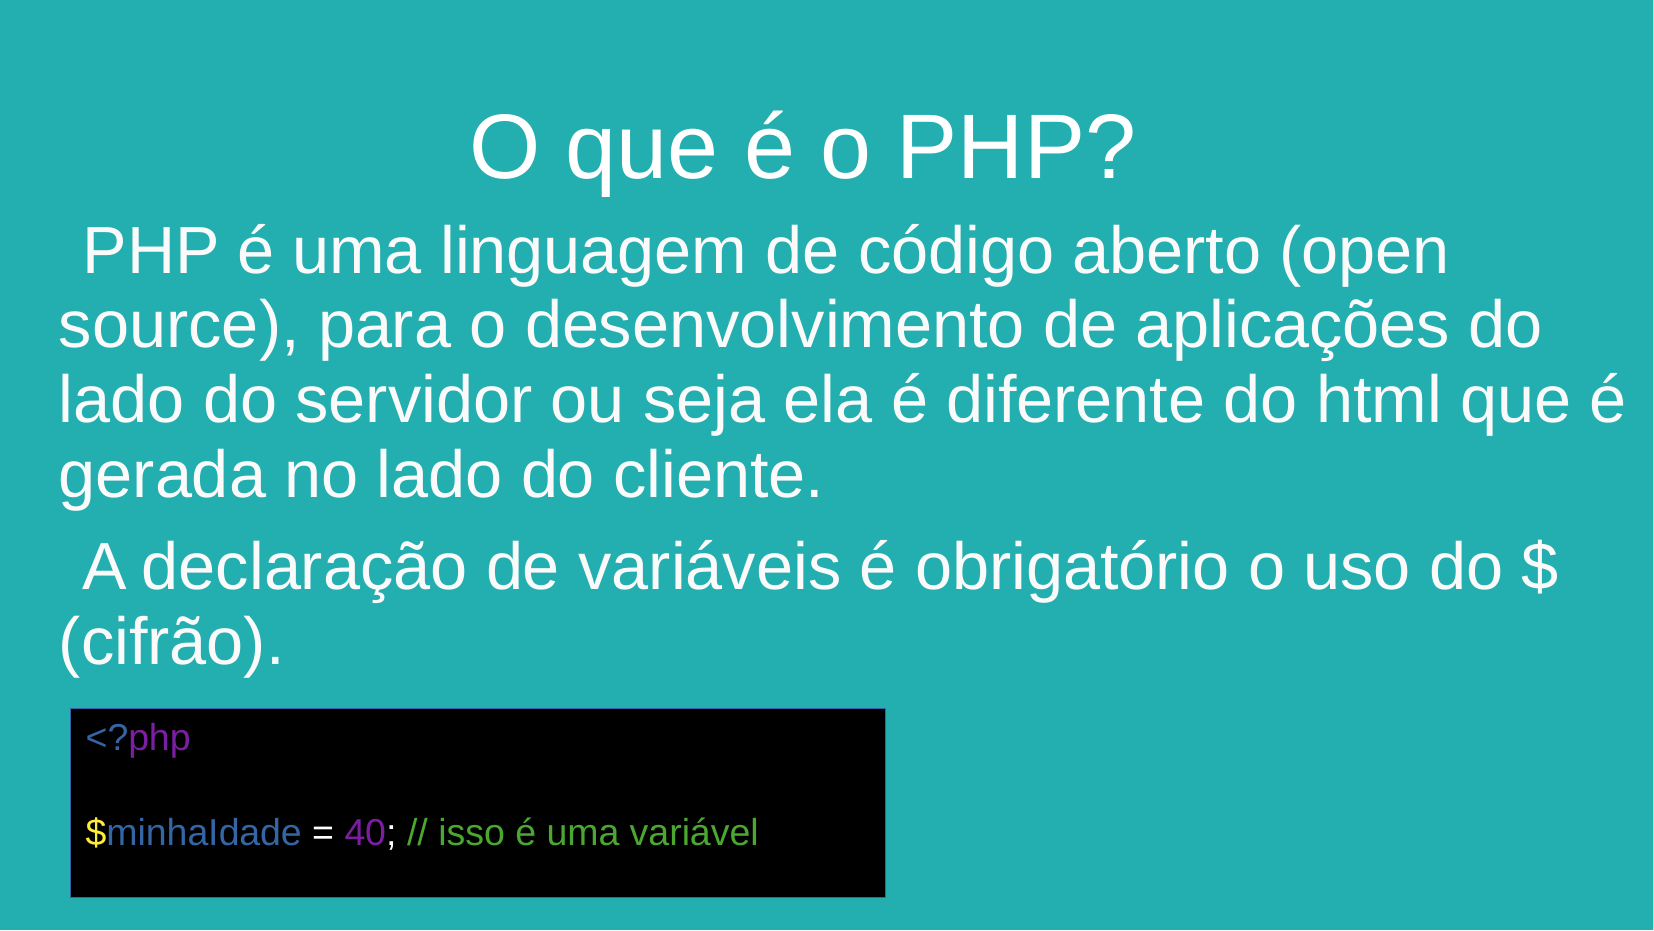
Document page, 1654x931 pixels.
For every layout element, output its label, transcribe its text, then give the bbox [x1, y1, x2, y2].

text_box <?php $minhaIdade = 40; // isso é uma variável [70, 708, 886, 898]
title O que é o PHP? [59, 69, 1548, 225]
subtitle PHP é uma linguagem de código aberto (open source), para o desenvolvimento de aplicações do lado do servidor ou seja ela é diferente do html que é gerada no lado do cliente. A declaração de variáveis é obrigatório o uso do $ (cifrão). [23, 212, 1630, 910]
